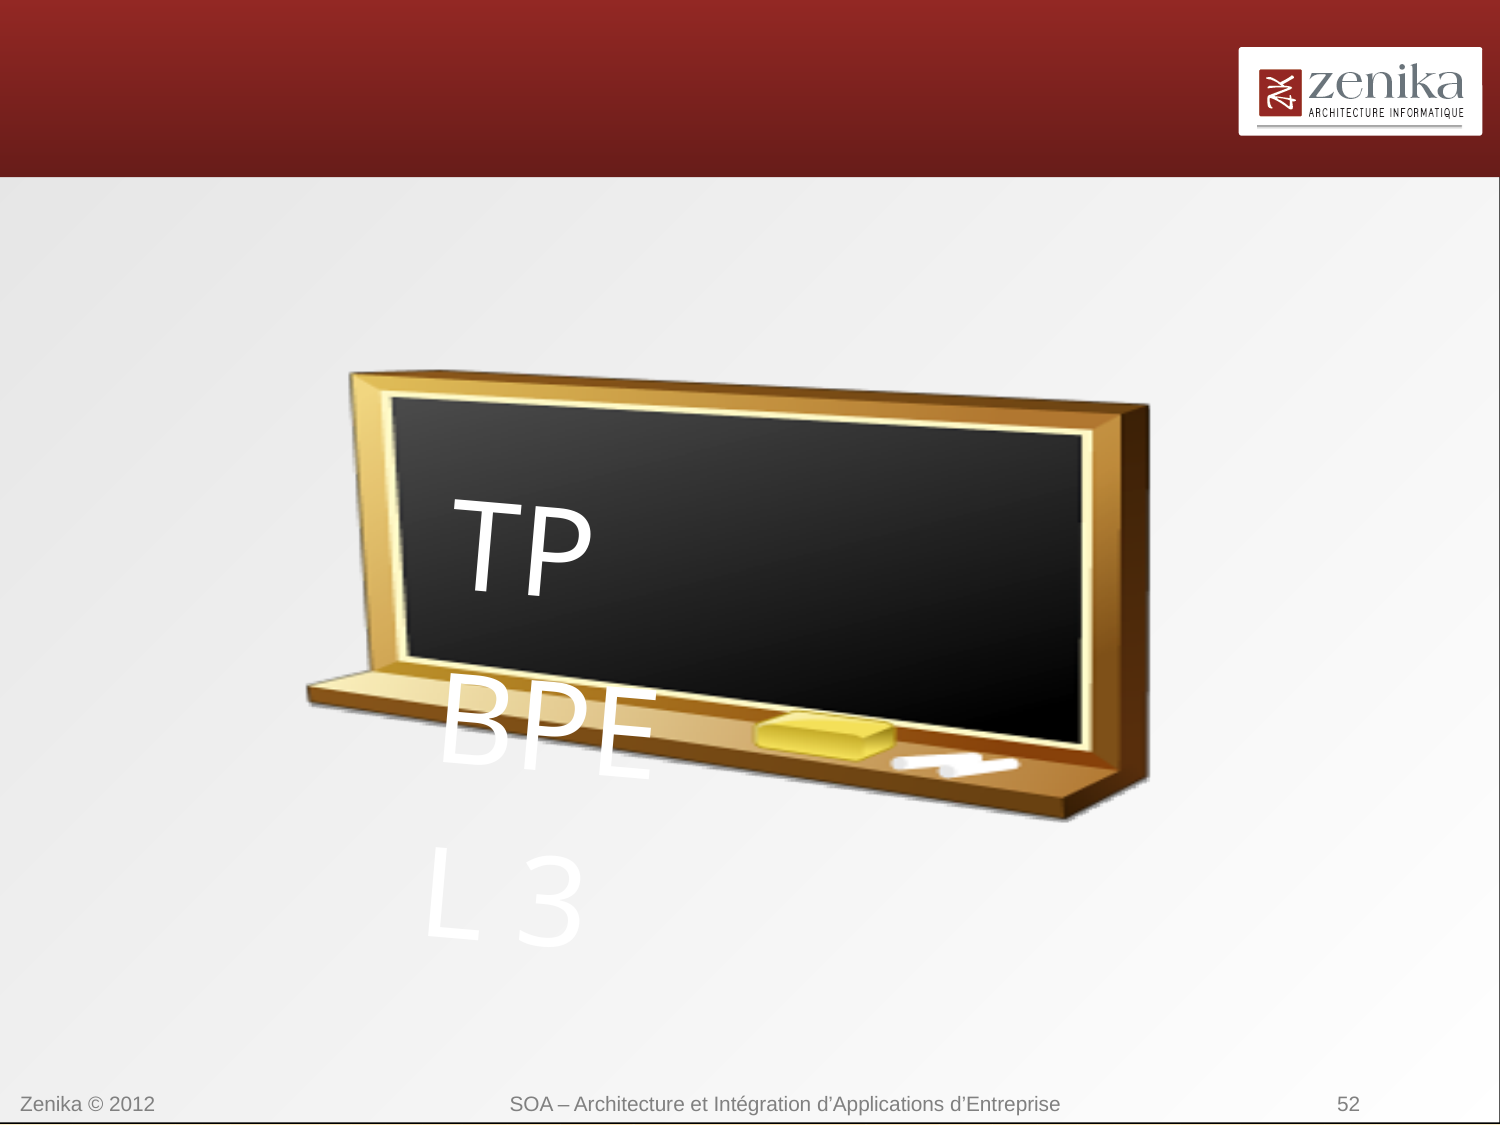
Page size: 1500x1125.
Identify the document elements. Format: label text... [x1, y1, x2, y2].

picture [301, 338, 1211, 872]
text_box TP BPEL 3 [429, 431, 739, 646]
